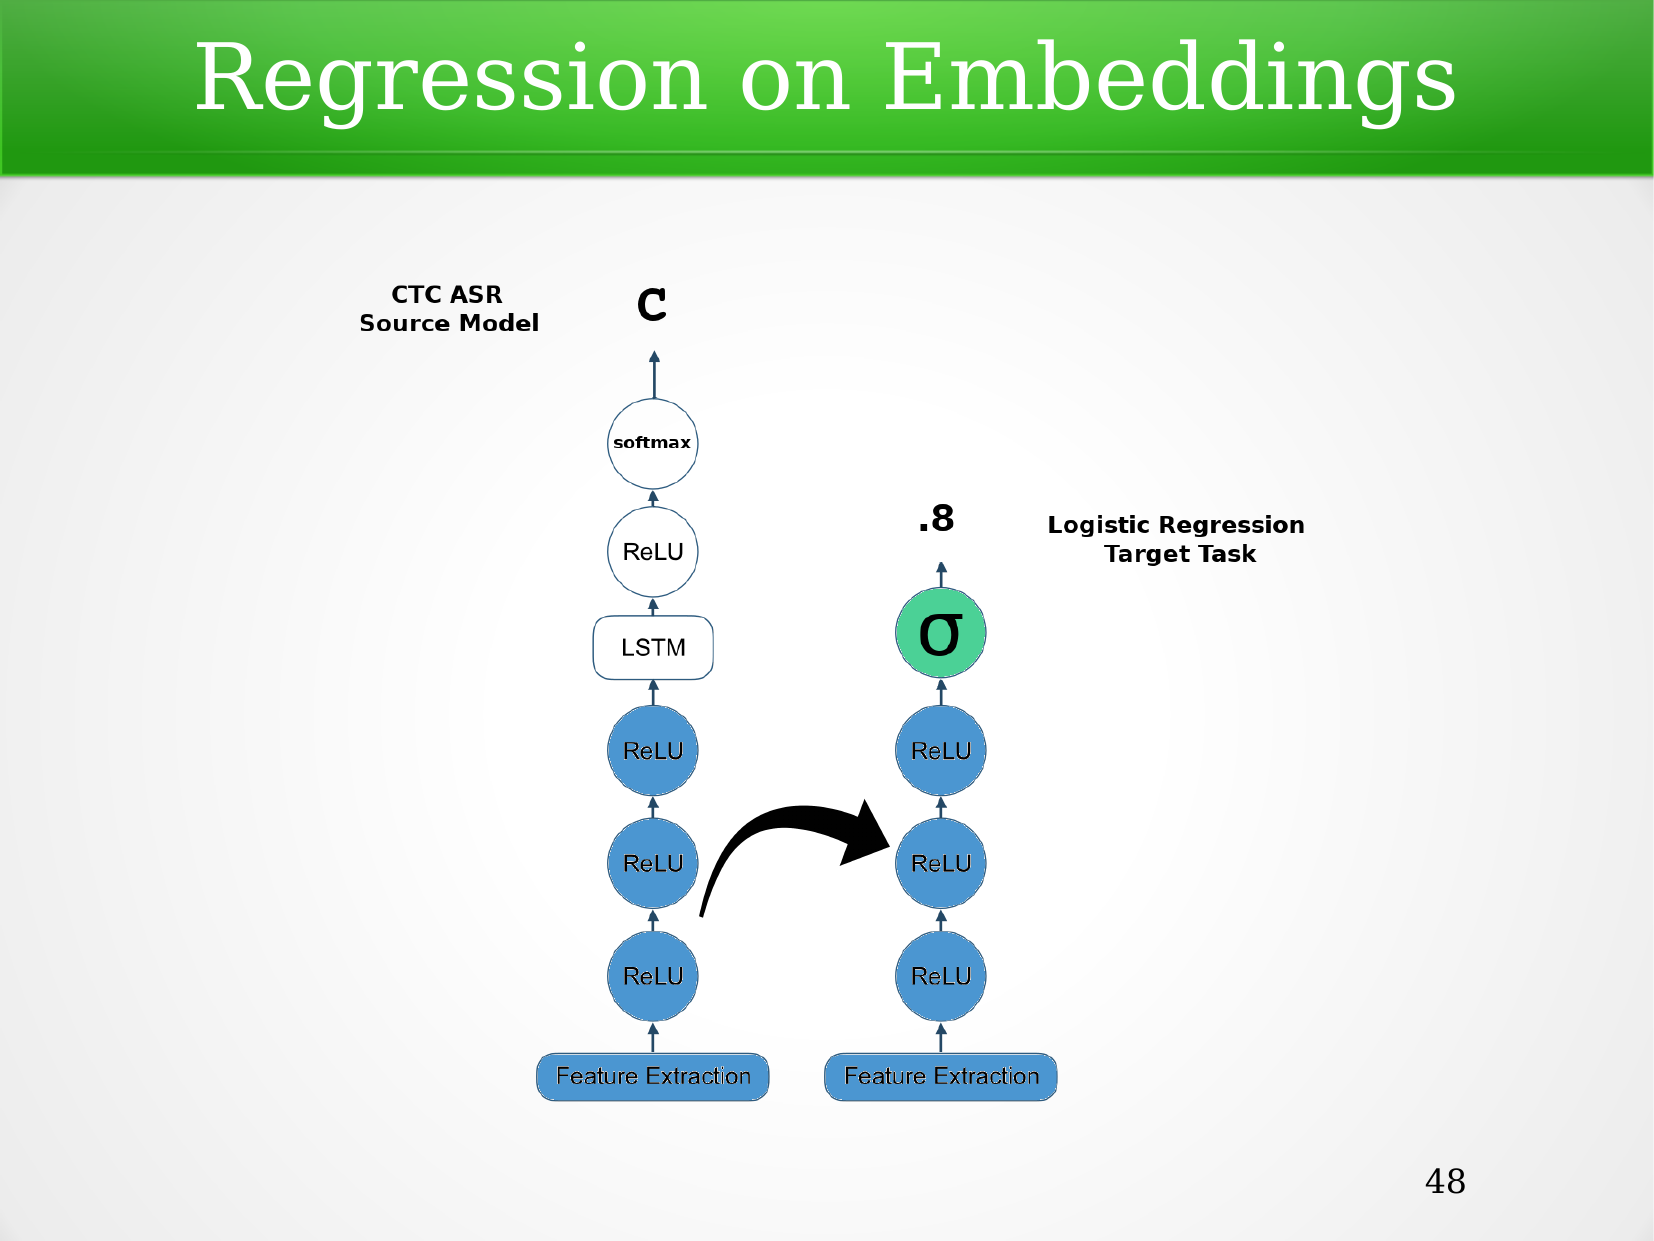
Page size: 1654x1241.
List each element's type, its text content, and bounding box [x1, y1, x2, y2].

picture [0, 0, 1654, 1241]
title Regression on Embeddings [82, 11, 1571, 154]
